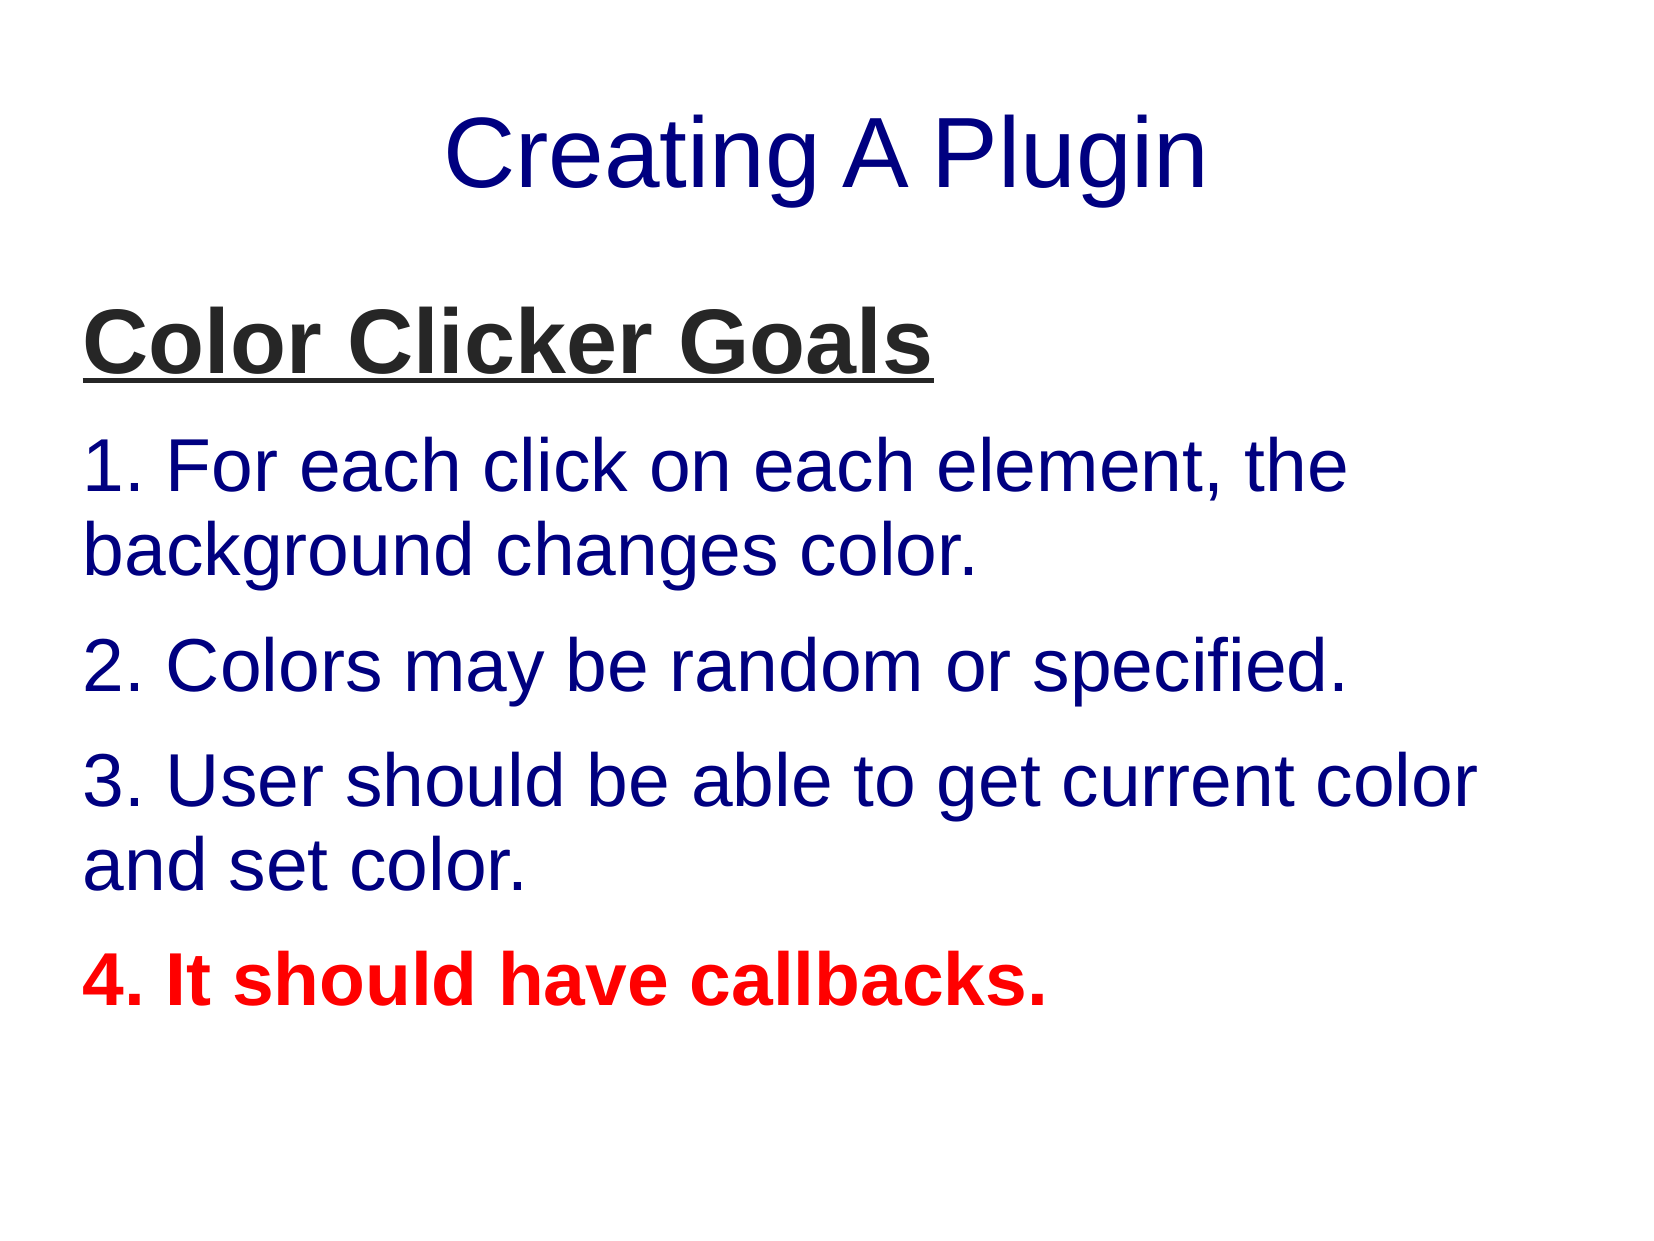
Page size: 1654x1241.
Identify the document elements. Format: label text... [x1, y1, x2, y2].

list Color Clicker Goals 1. For each click on each element, the background changes color. 2. Colors may be random or specified. 3. User should be able to get current color and set color. 4. It should have callbacks. [82, 290, 1571, 1109]
title Creating A Plugin [82, 49, 1571, 257]
